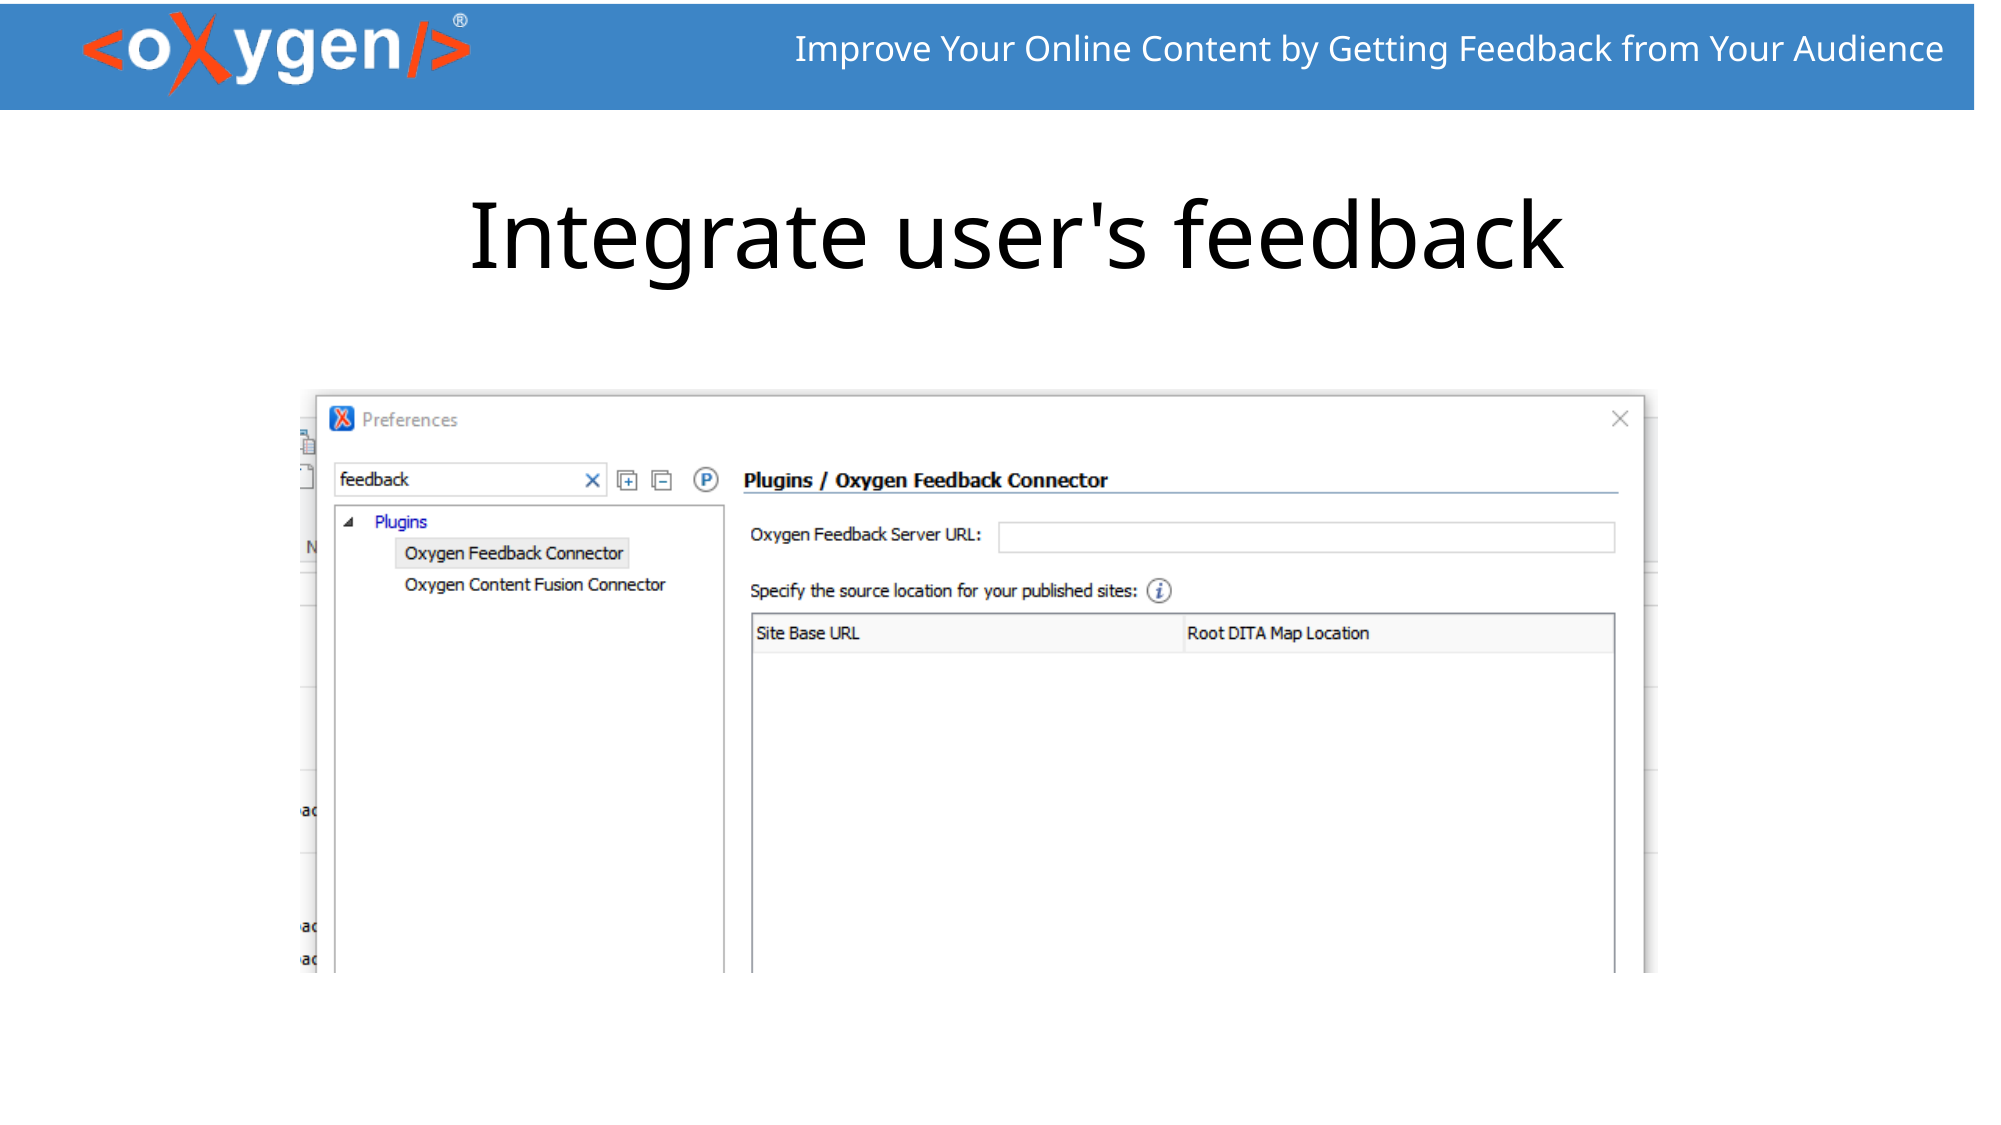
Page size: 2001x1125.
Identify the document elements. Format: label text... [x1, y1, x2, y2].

picture [75, 0, 488, 106]
picture [300, 389, 1658, 973]
title Integrate user's feedback [99, 139, 1900, 328]
